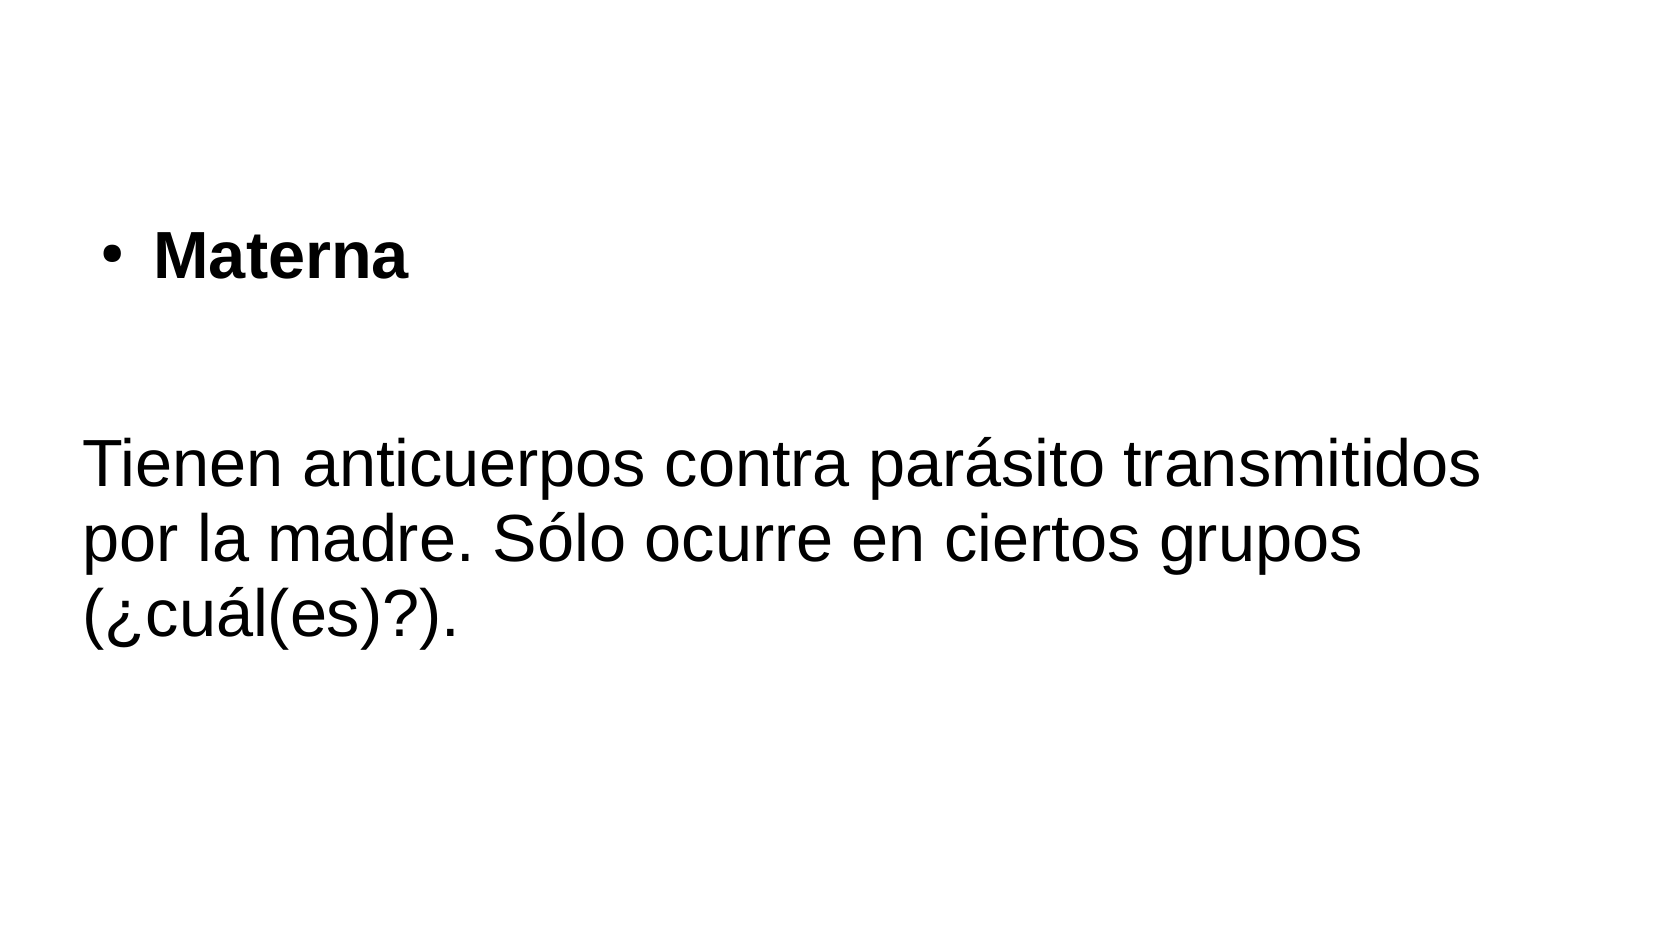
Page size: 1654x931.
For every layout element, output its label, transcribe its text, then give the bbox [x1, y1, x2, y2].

list Materna Tienen anticuerpos contra parásito transmitidos por la madre. Sólo ocurre en ciertos grupos (¿cuál(es)?). [82, 217, 1571, 758]
